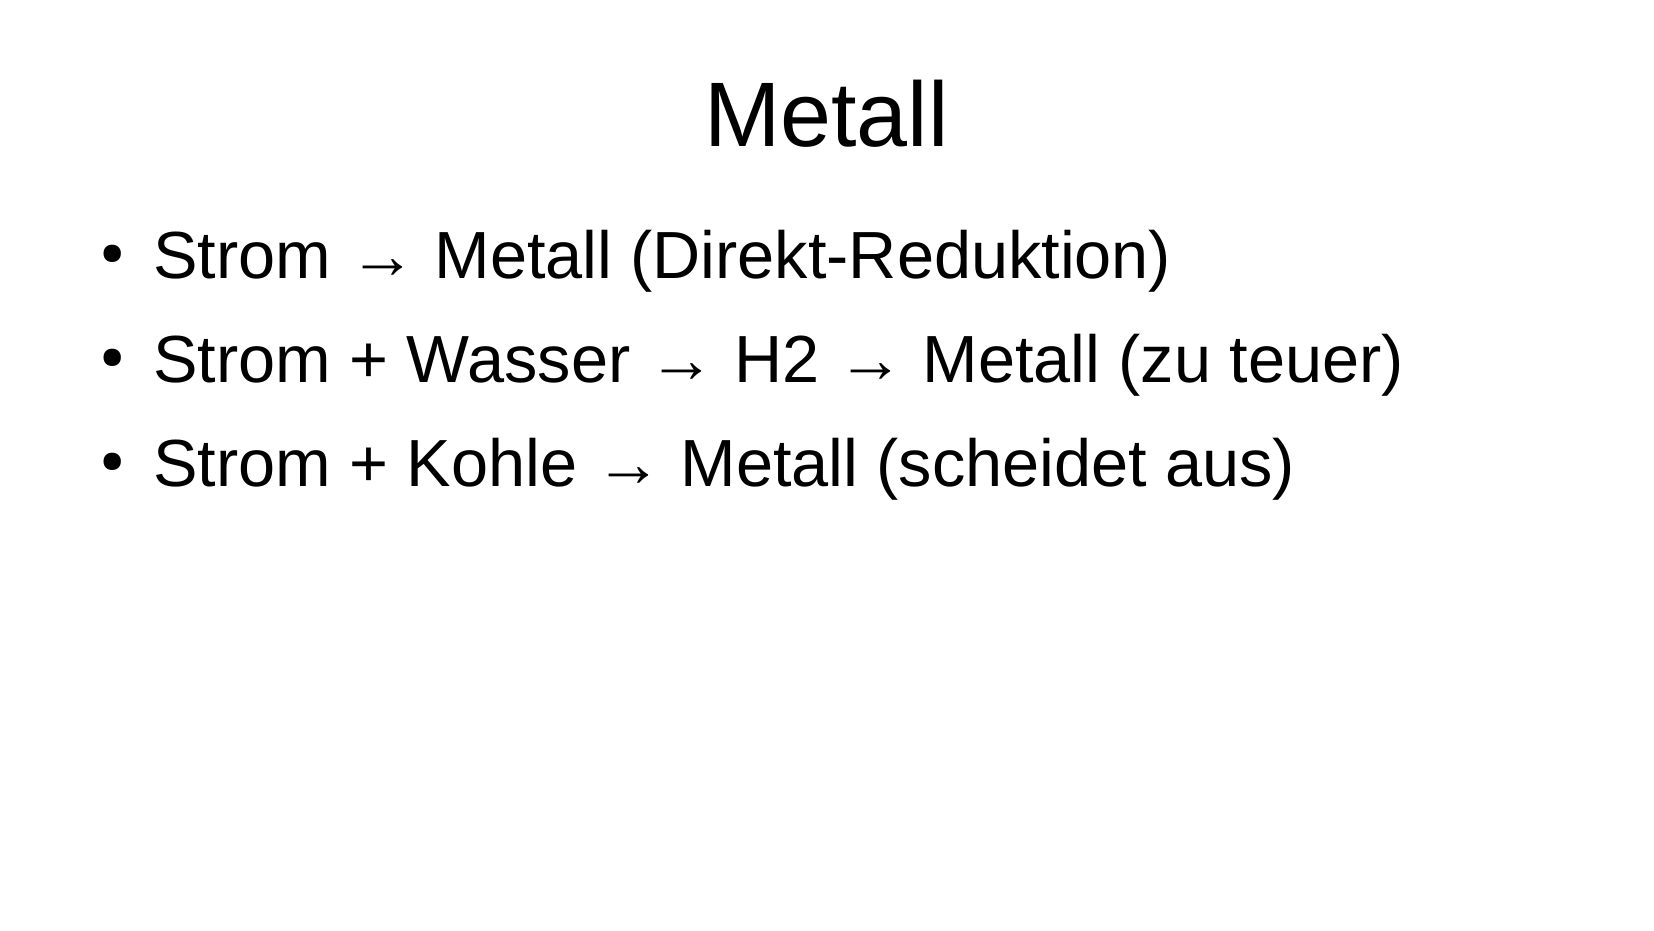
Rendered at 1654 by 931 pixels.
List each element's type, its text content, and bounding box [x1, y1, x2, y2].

title Metall [82, 37, 1571, 193]
list Strom → Metall (Direkt-Reduktion) Strom + Wasser → H2 → Metall (zu teuer) Strom + Kohle → Metall (scheidet aus) [82, 217, 1571, 758]
